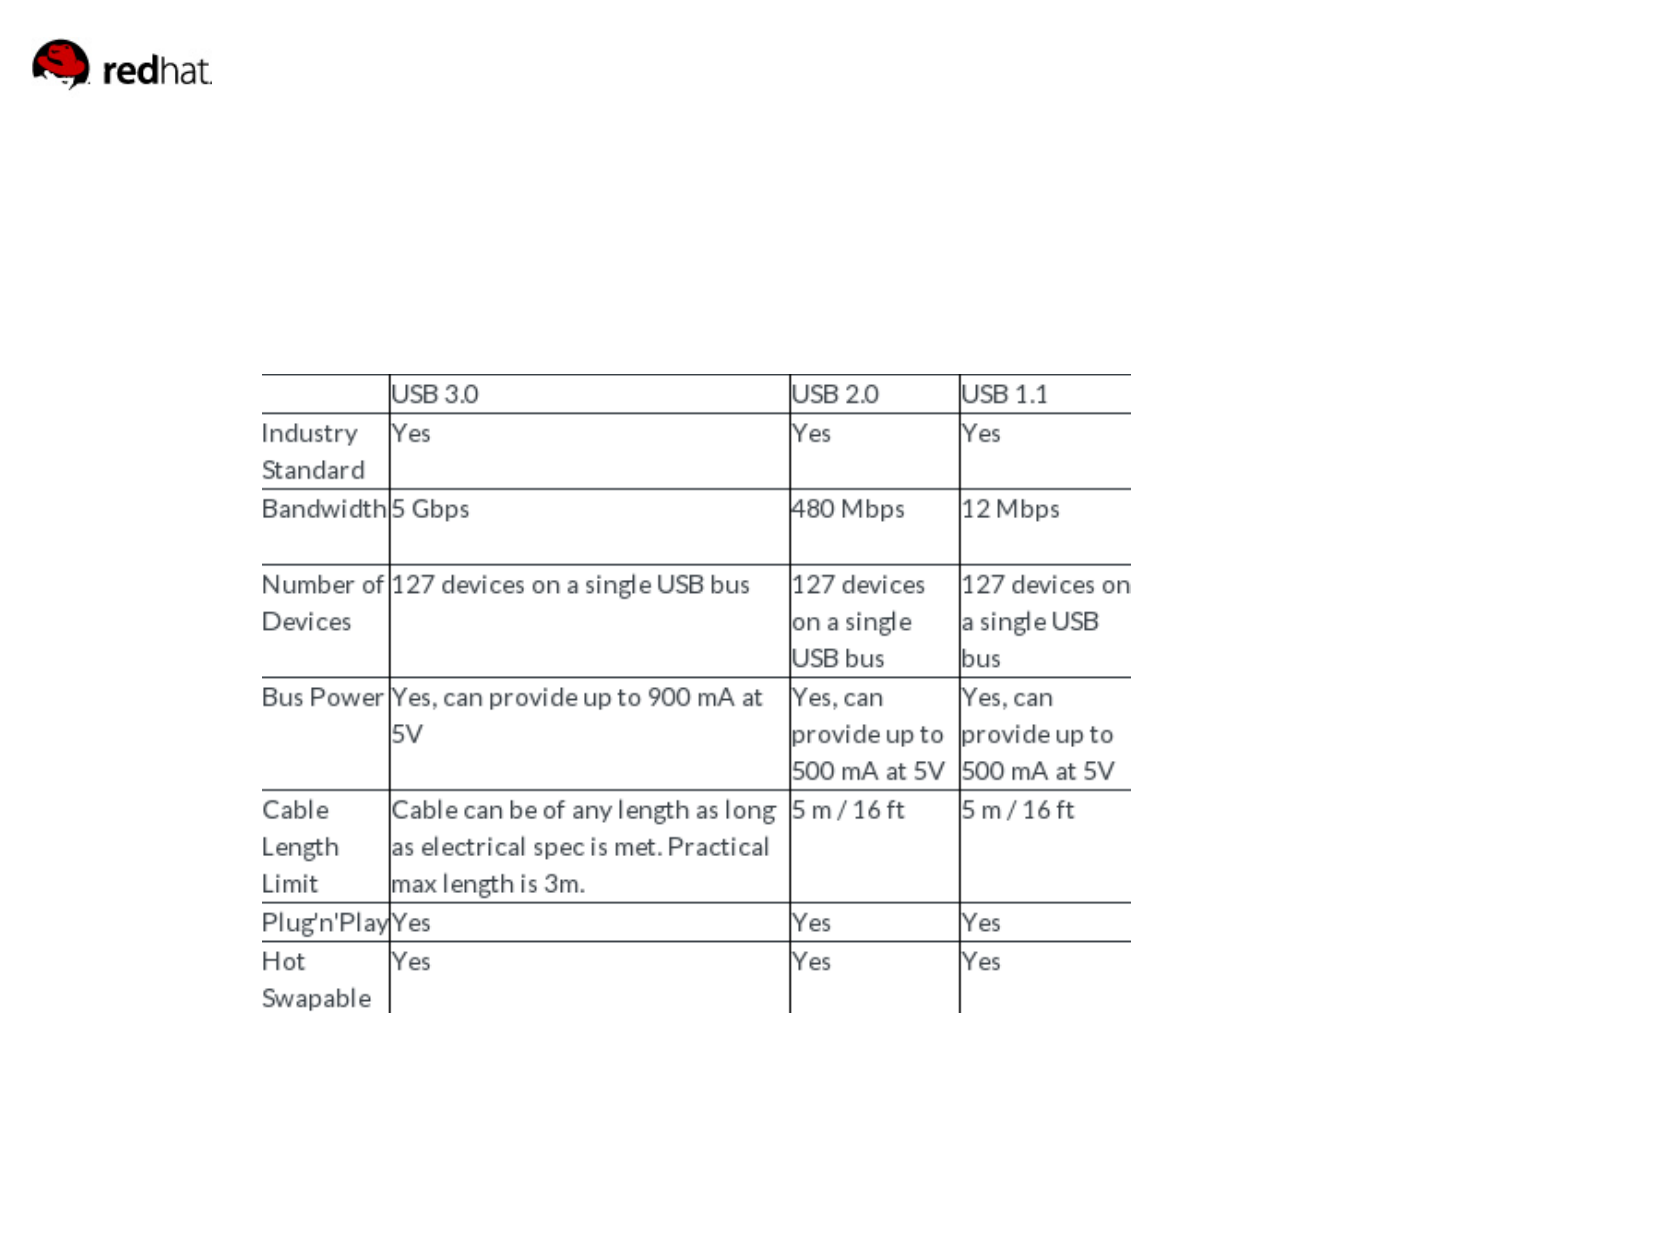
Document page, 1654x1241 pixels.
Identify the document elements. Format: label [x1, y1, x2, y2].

picture [262, 374, 1131, 1013]
picture [31, 37, 212, 98]
